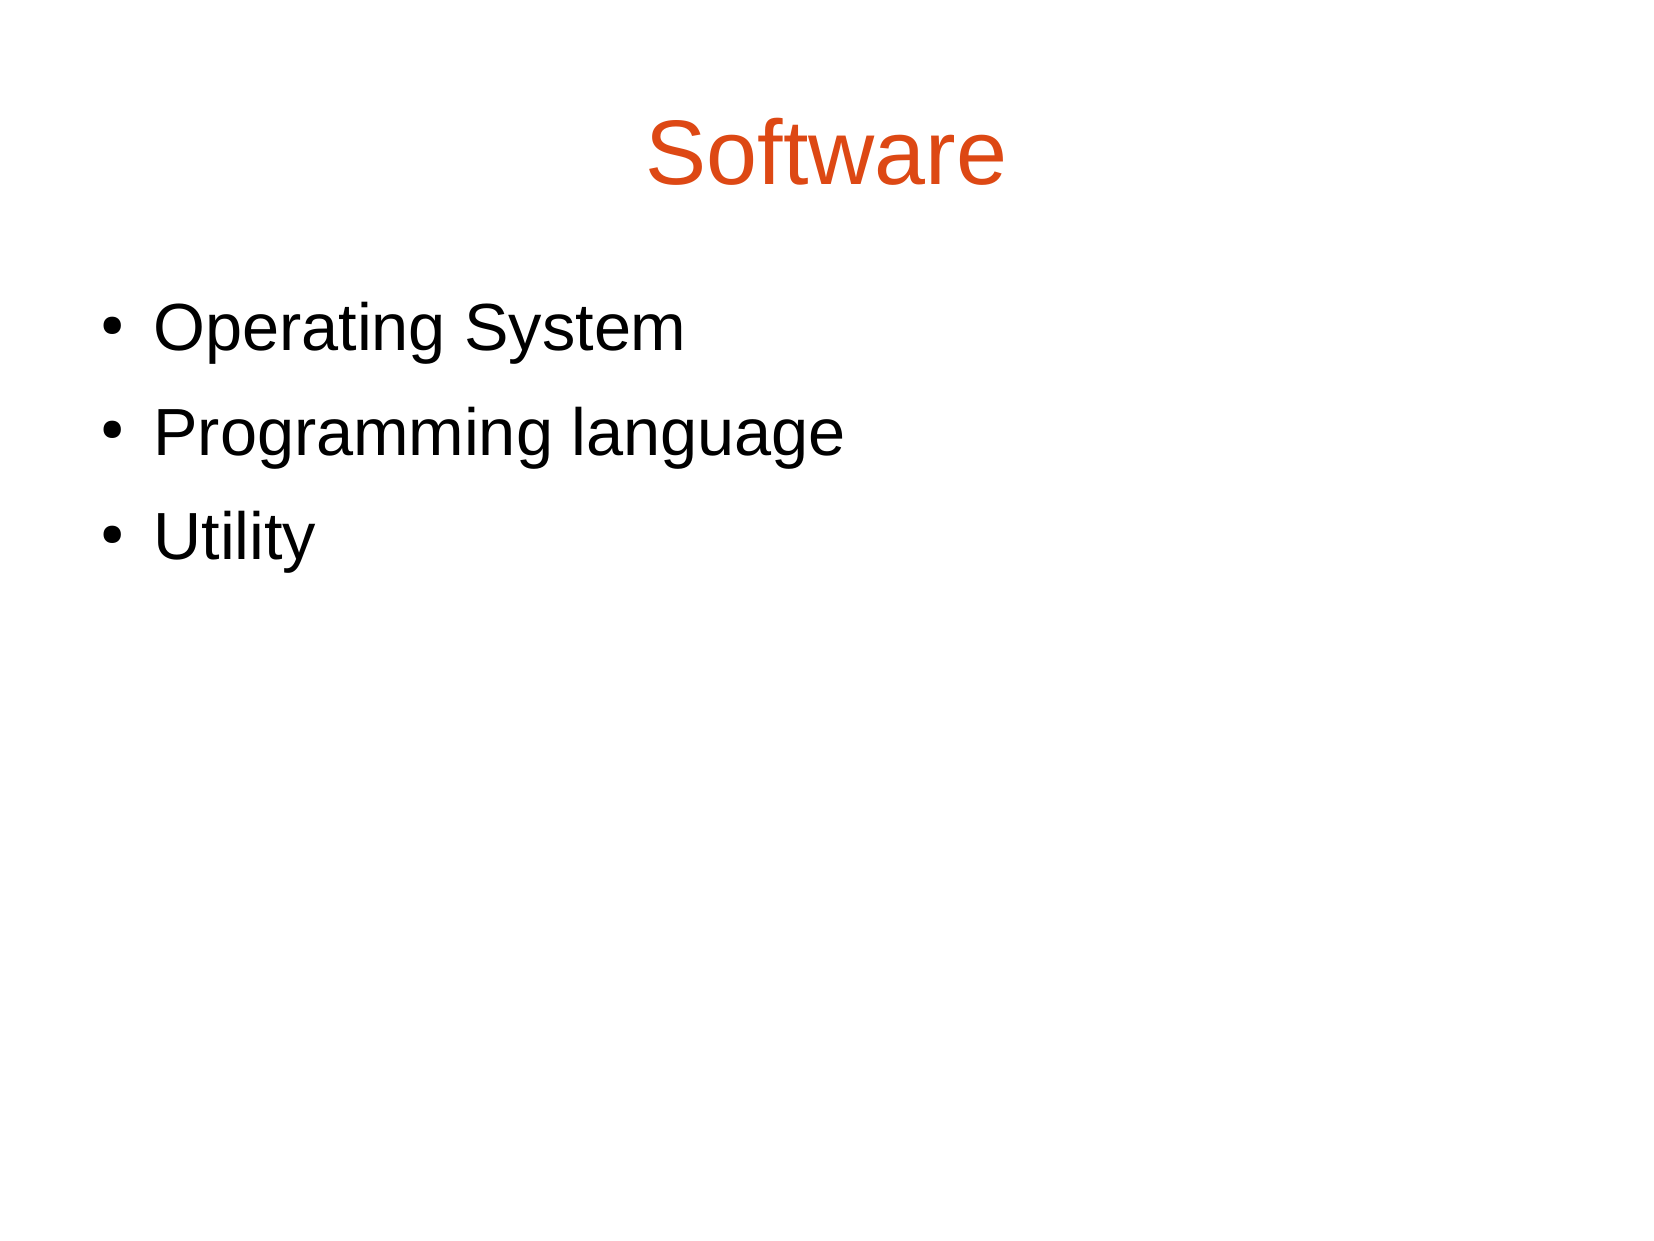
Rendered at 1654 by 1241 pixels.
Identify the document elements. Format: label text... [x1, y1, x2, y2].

list Operating System Programming language Utility [82, 290, 1571, 1010]
title Software [82, 49, 1571, 257]
